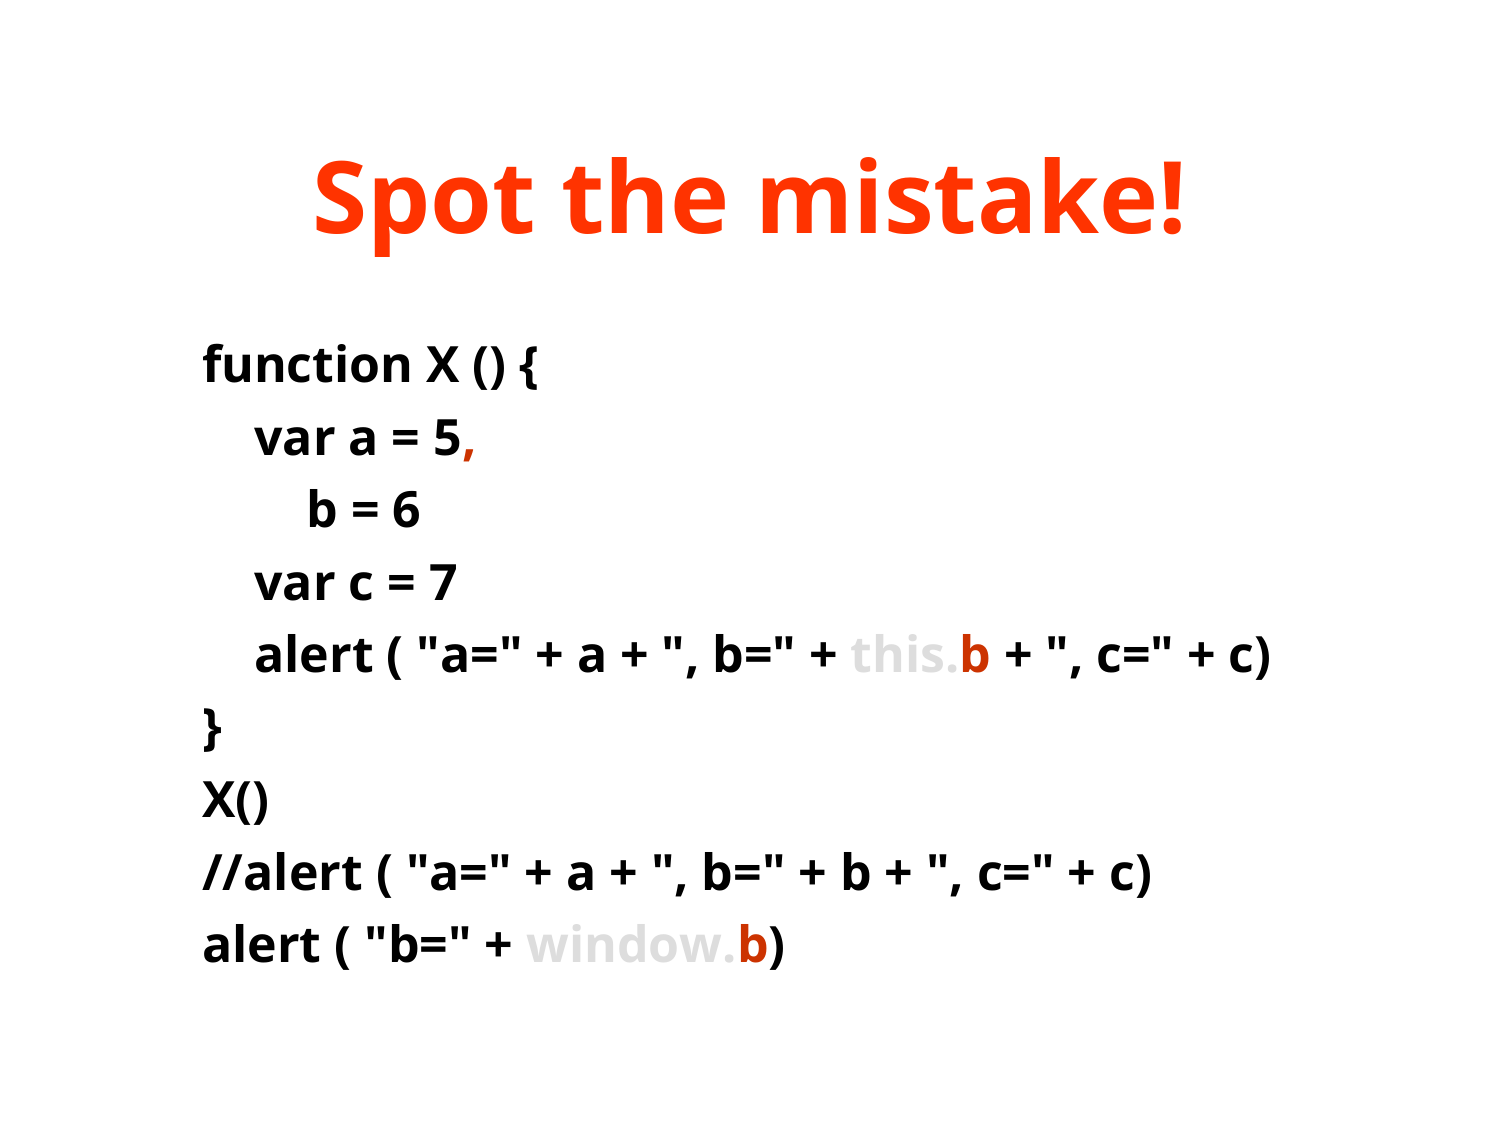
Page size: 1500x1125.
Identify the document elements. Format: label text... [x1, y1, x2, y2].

title Spot the mistake! [112, 99, 1388, 288]
list function X () { var a = 5, b = 6 var c = 7 alert ( "a=" + a + ", b=" + this.b + ", c=" + c) } X() //alert ( "a=" + a + ", b=" + b + ", c=" + c) alert ( "b=" + window.b) [112, 324, 1388, 1001]
